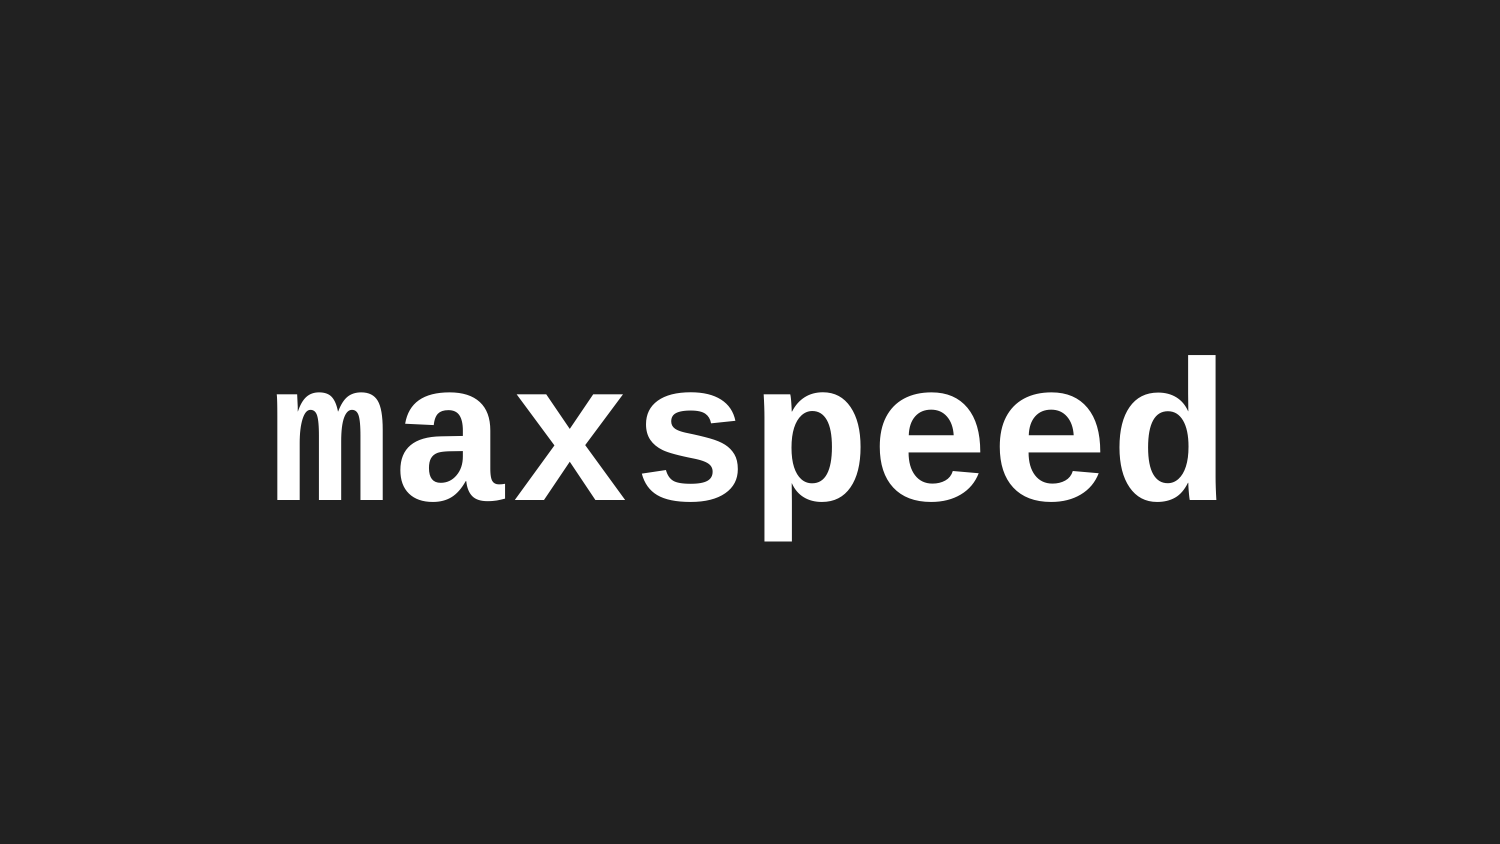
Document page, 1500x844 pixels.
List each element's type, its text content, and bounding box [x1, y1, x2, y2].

title maxspeed [51, 122, 1449, 576]
